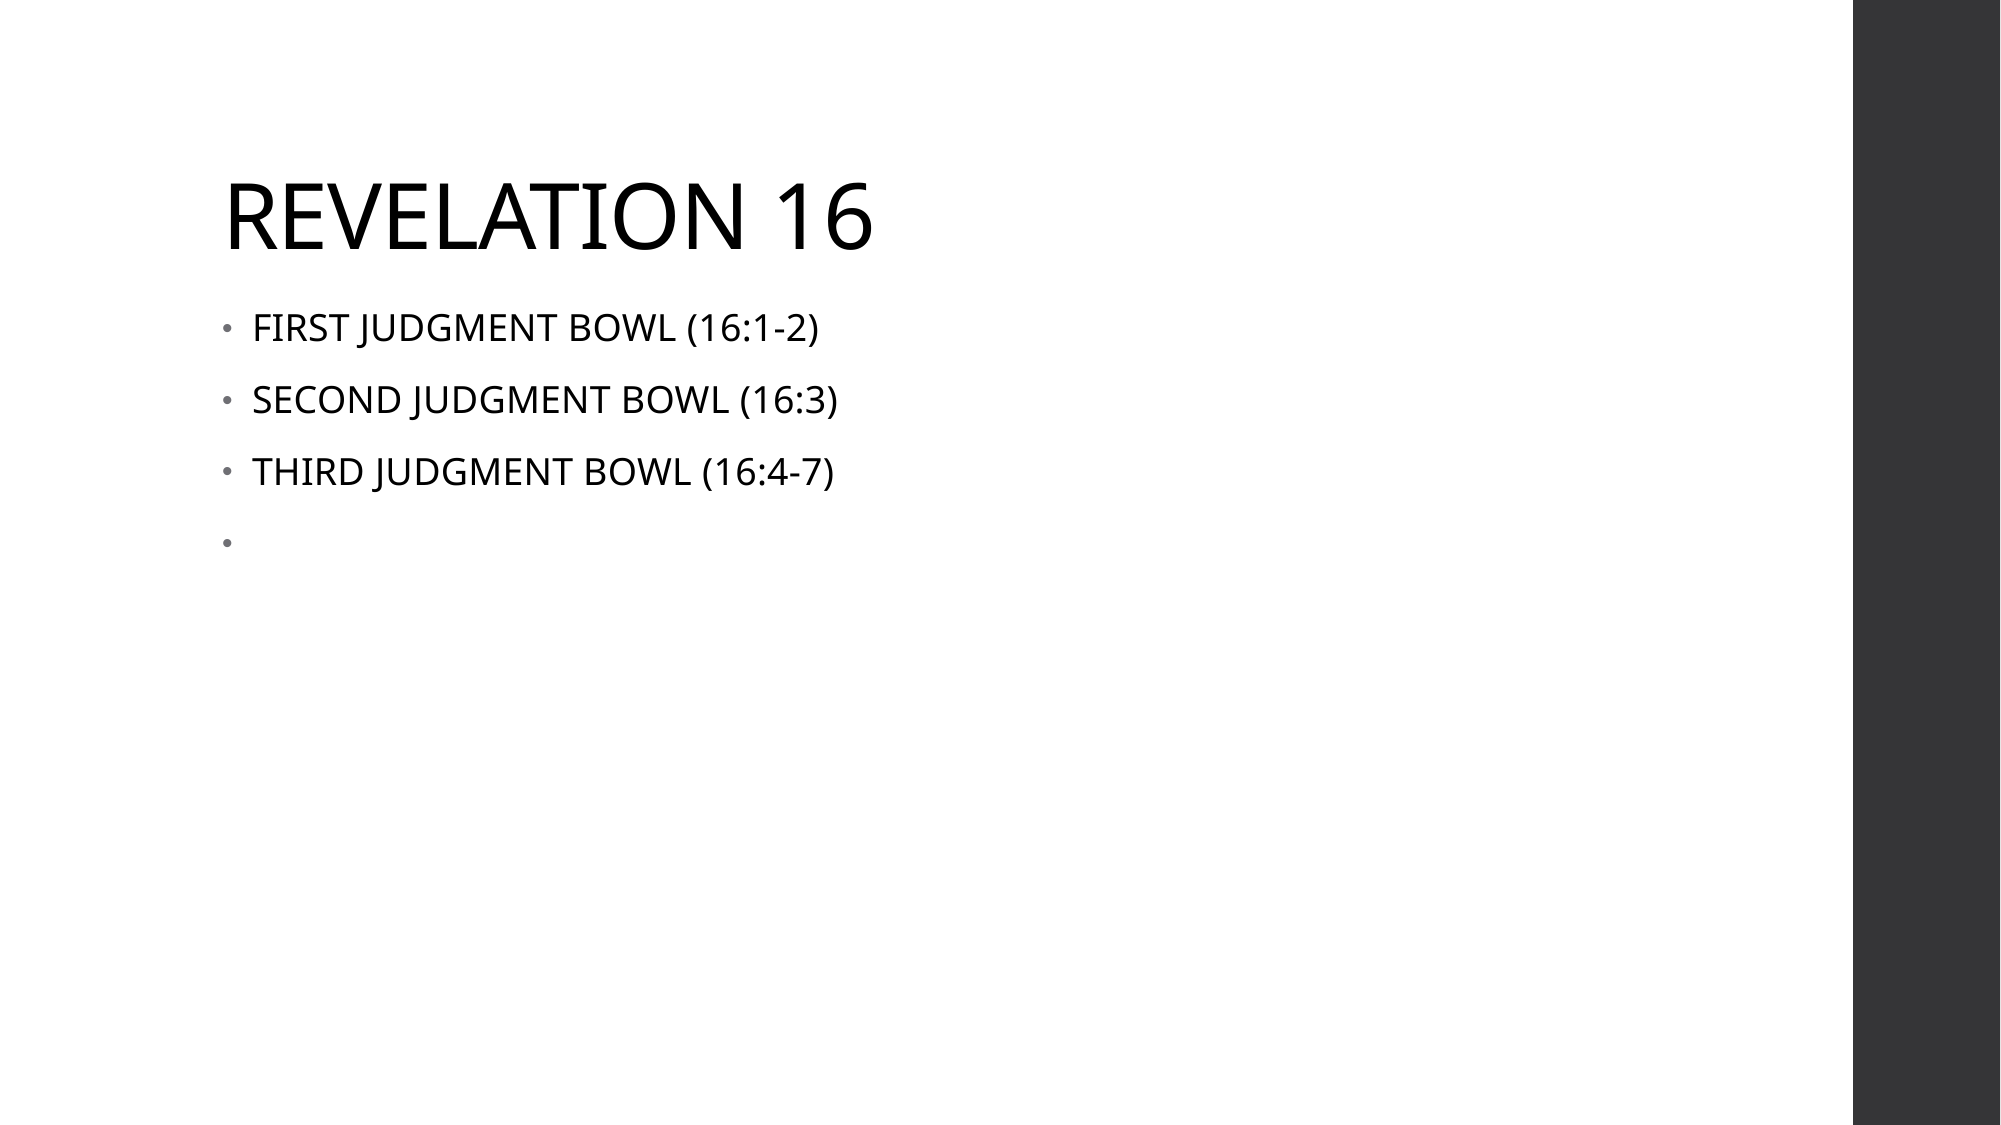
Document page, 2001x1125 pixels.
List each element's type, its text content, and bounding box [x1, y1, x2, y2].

title REVELATION 16 [206, 60, 1797, 278]
list FIRST JUDGMENT BOWL (16:1-2) SECOND JUDGMENT BOWL (16:3) THIRD JUDGMENT BOWL (16:4-7) [206, 299, 1617, 1014]
